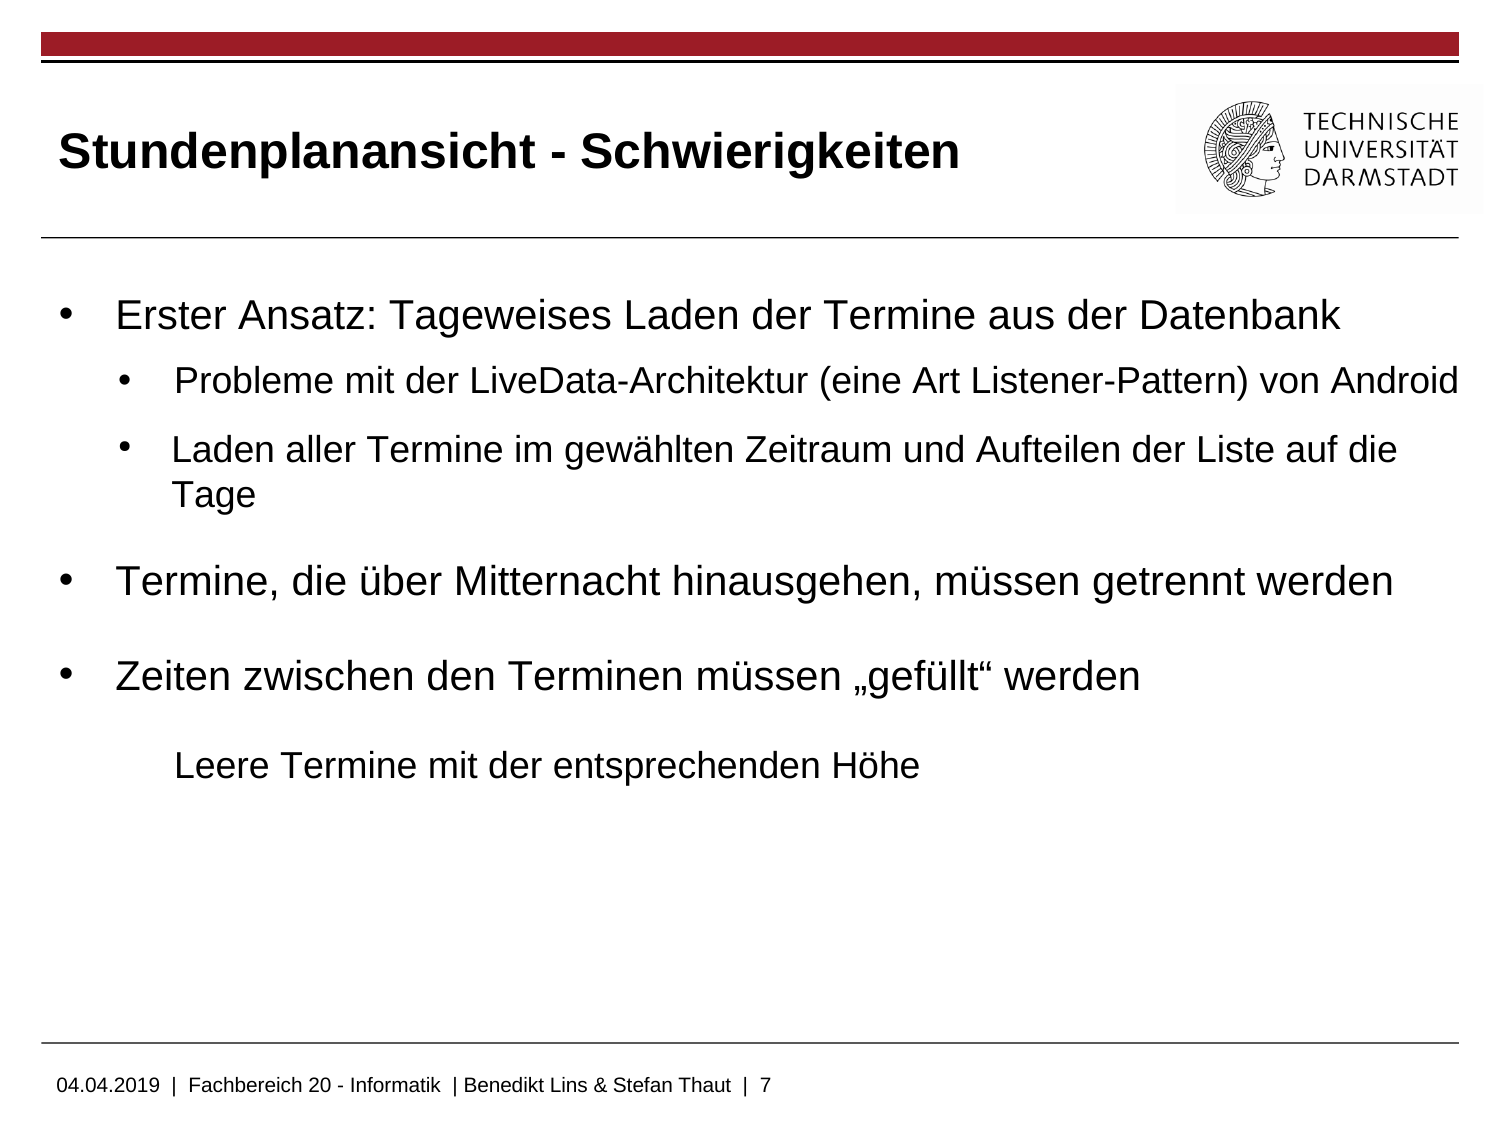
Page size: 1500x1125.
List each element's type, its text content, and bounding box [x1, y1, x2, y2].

list Erster Ansatz: Tageweises Laden der Termine aus der Datenbank Probleme mit der LiveData-Architektur (eine Art Listener-Pattern) von Android Laden aller Termine im gewählten Zeitraum und Aufteilen der Liste auf die Tage Termine, die über Mitternacht hinausgehen, müssen getrennt werden Zeiten zwischen den Terminen müssen „gefüllt“ werden Leere Termine mit der entsprechenden Höhe [59, 265, 1477, 1001]
title Stundenplanansicht - Schwierigkeiten [58, 80, 1149, 218]
picture [1175, 84, 1484, 214]
